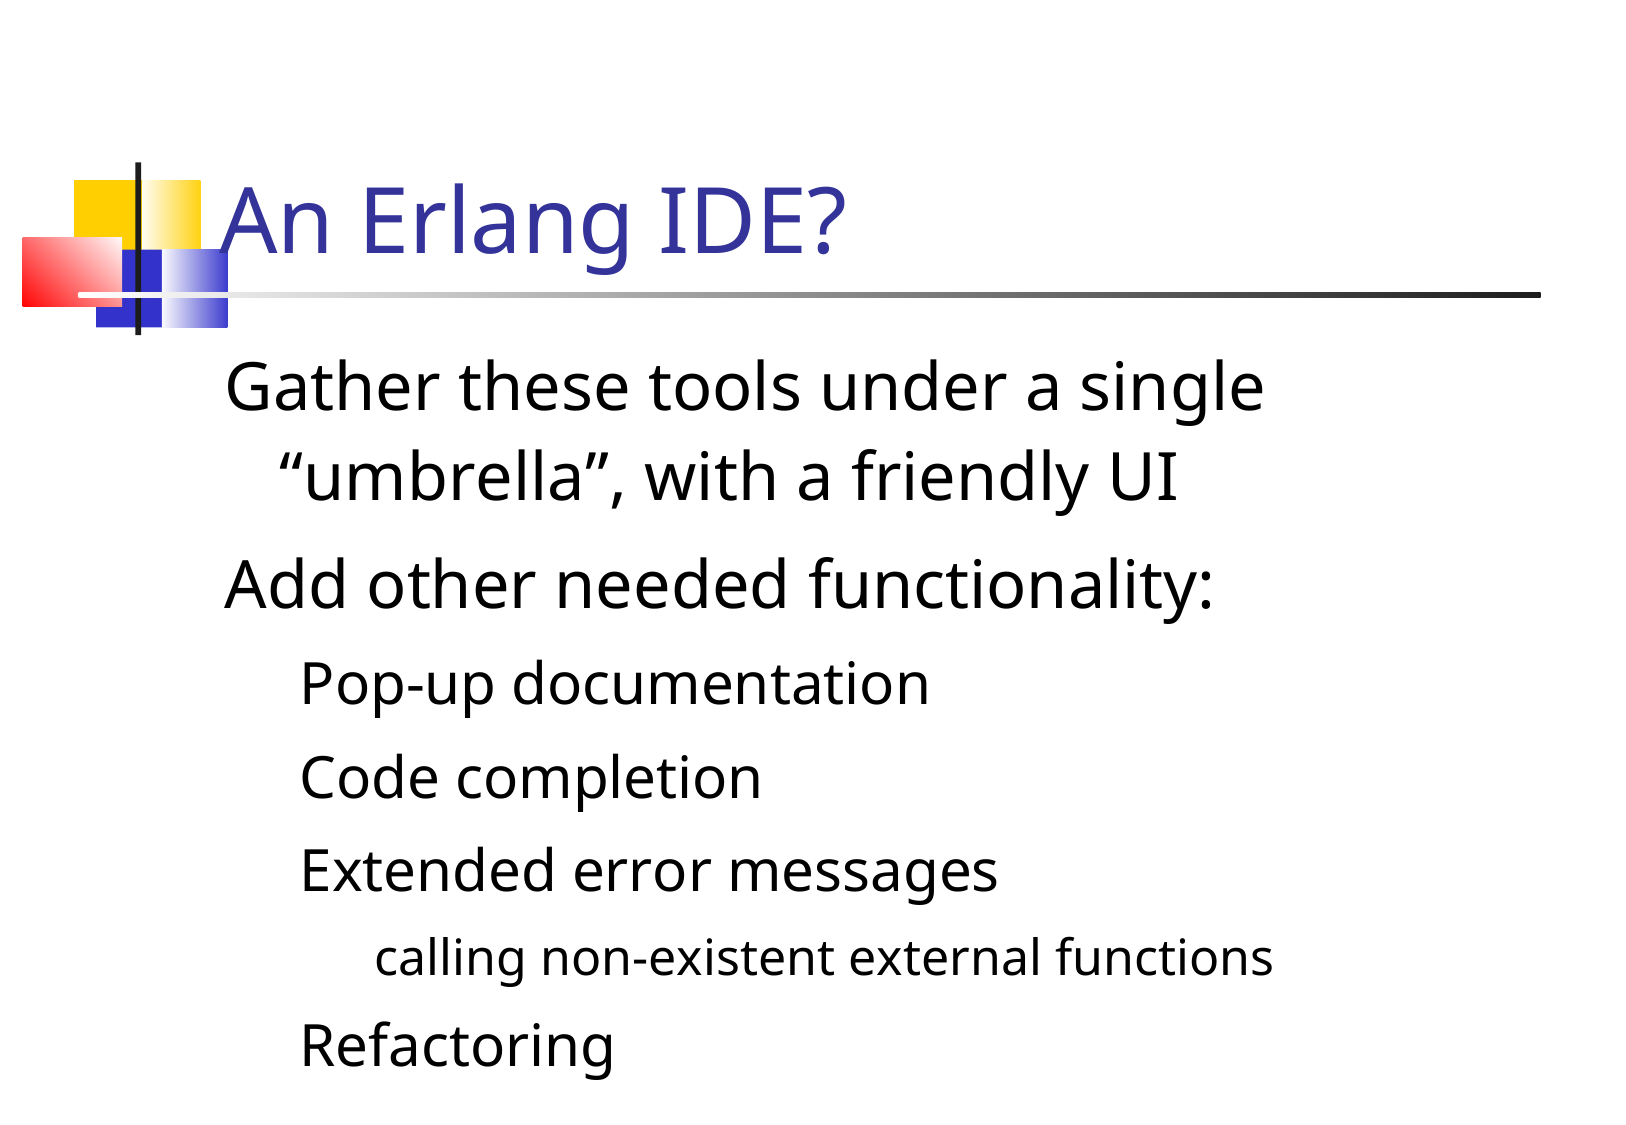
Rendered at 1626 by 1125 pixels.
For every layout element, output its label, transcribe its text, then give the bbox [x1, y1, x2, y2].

title An Erlang IDE? [204, 163, 1590, 289]
list Gather these tools under a single “umbrella”, with a friendly UI Add other needed functionality: Pop-up documentation Code completion Extended error messages calling non-existent external functions Refactoring [210, 331, 1592, 1014]
